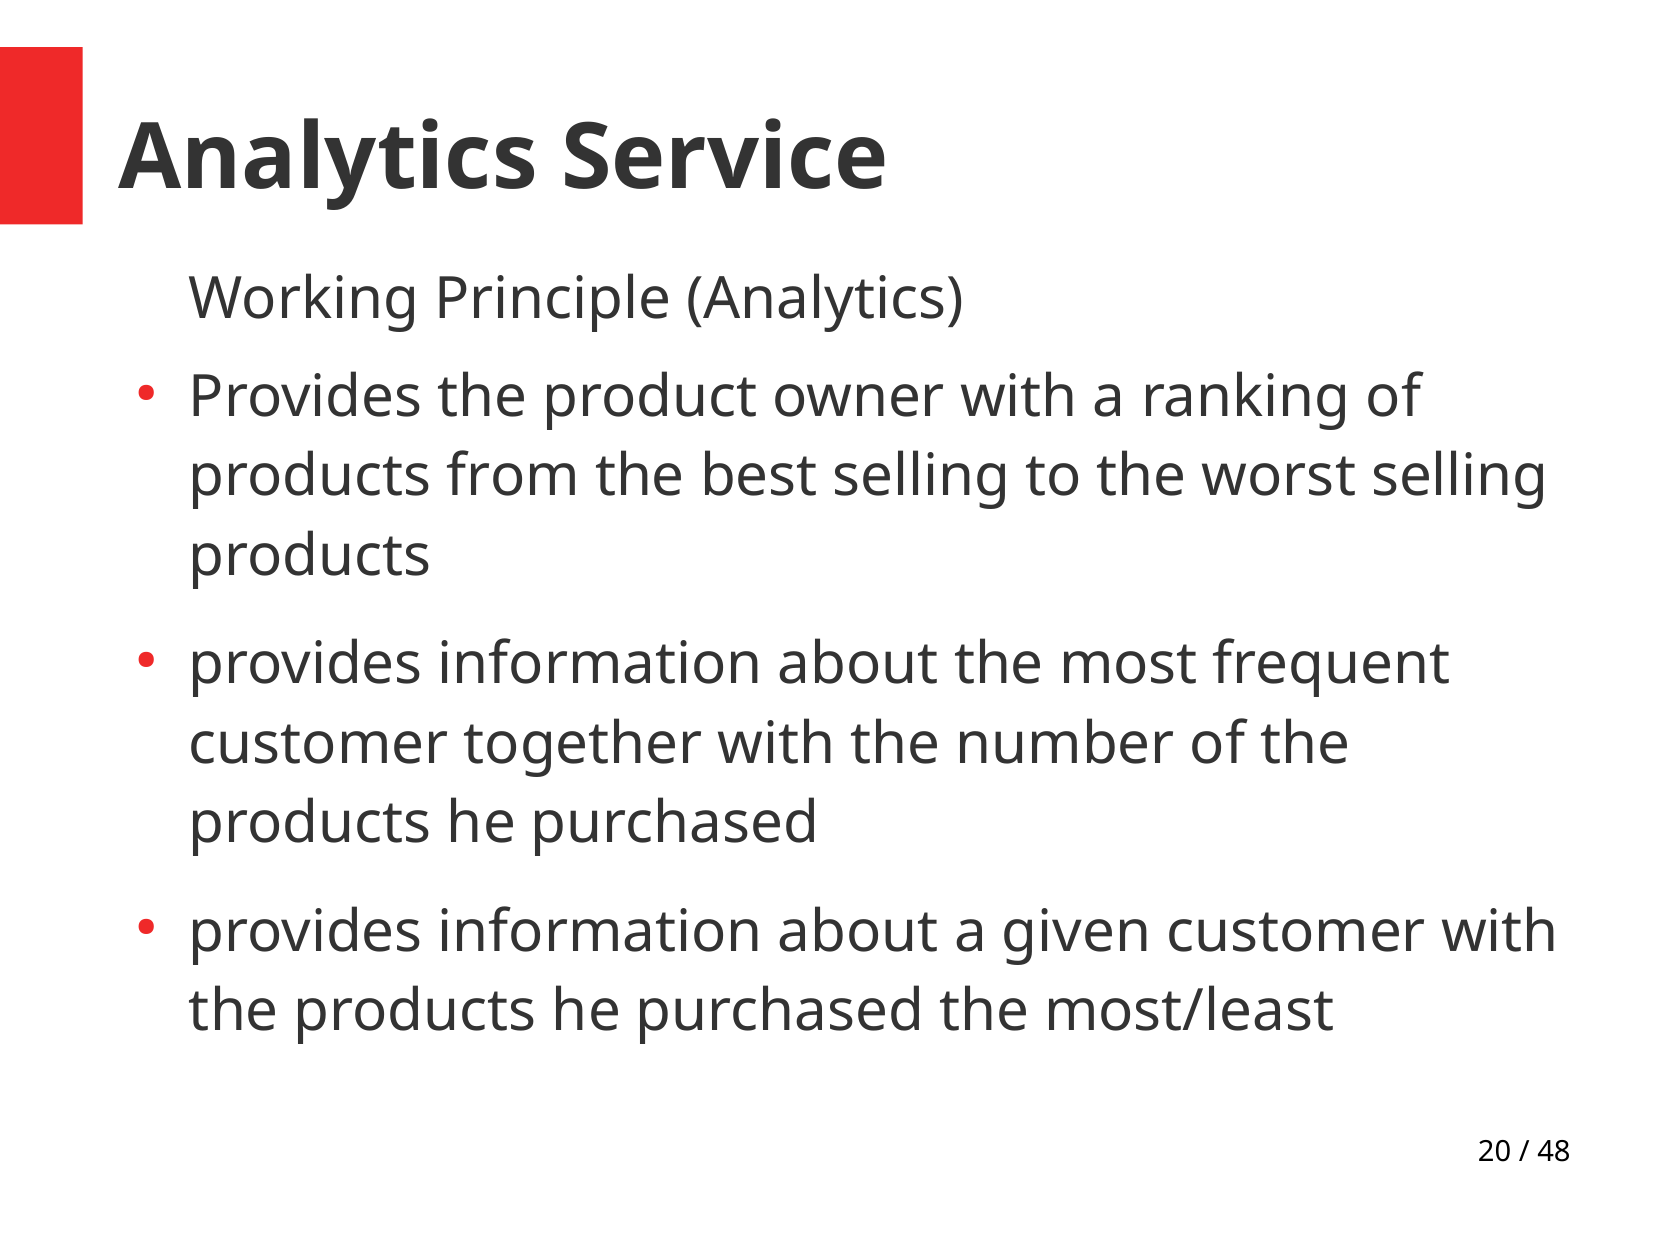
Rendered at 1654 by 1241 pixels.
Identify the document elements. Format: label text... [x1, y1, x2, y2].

title Analytics Service [118, 49, 1571, 257]
list Provides the product owner with a ranking of products from the best selling to the worst selling products provides information about the most frequent customer together with the number of the products he purchased provides information about a given customer with the products he purchased the most/least [118, 354, 1576, 1074]
list Working Principle (Analytics) [118, 256, 1276, 353]
